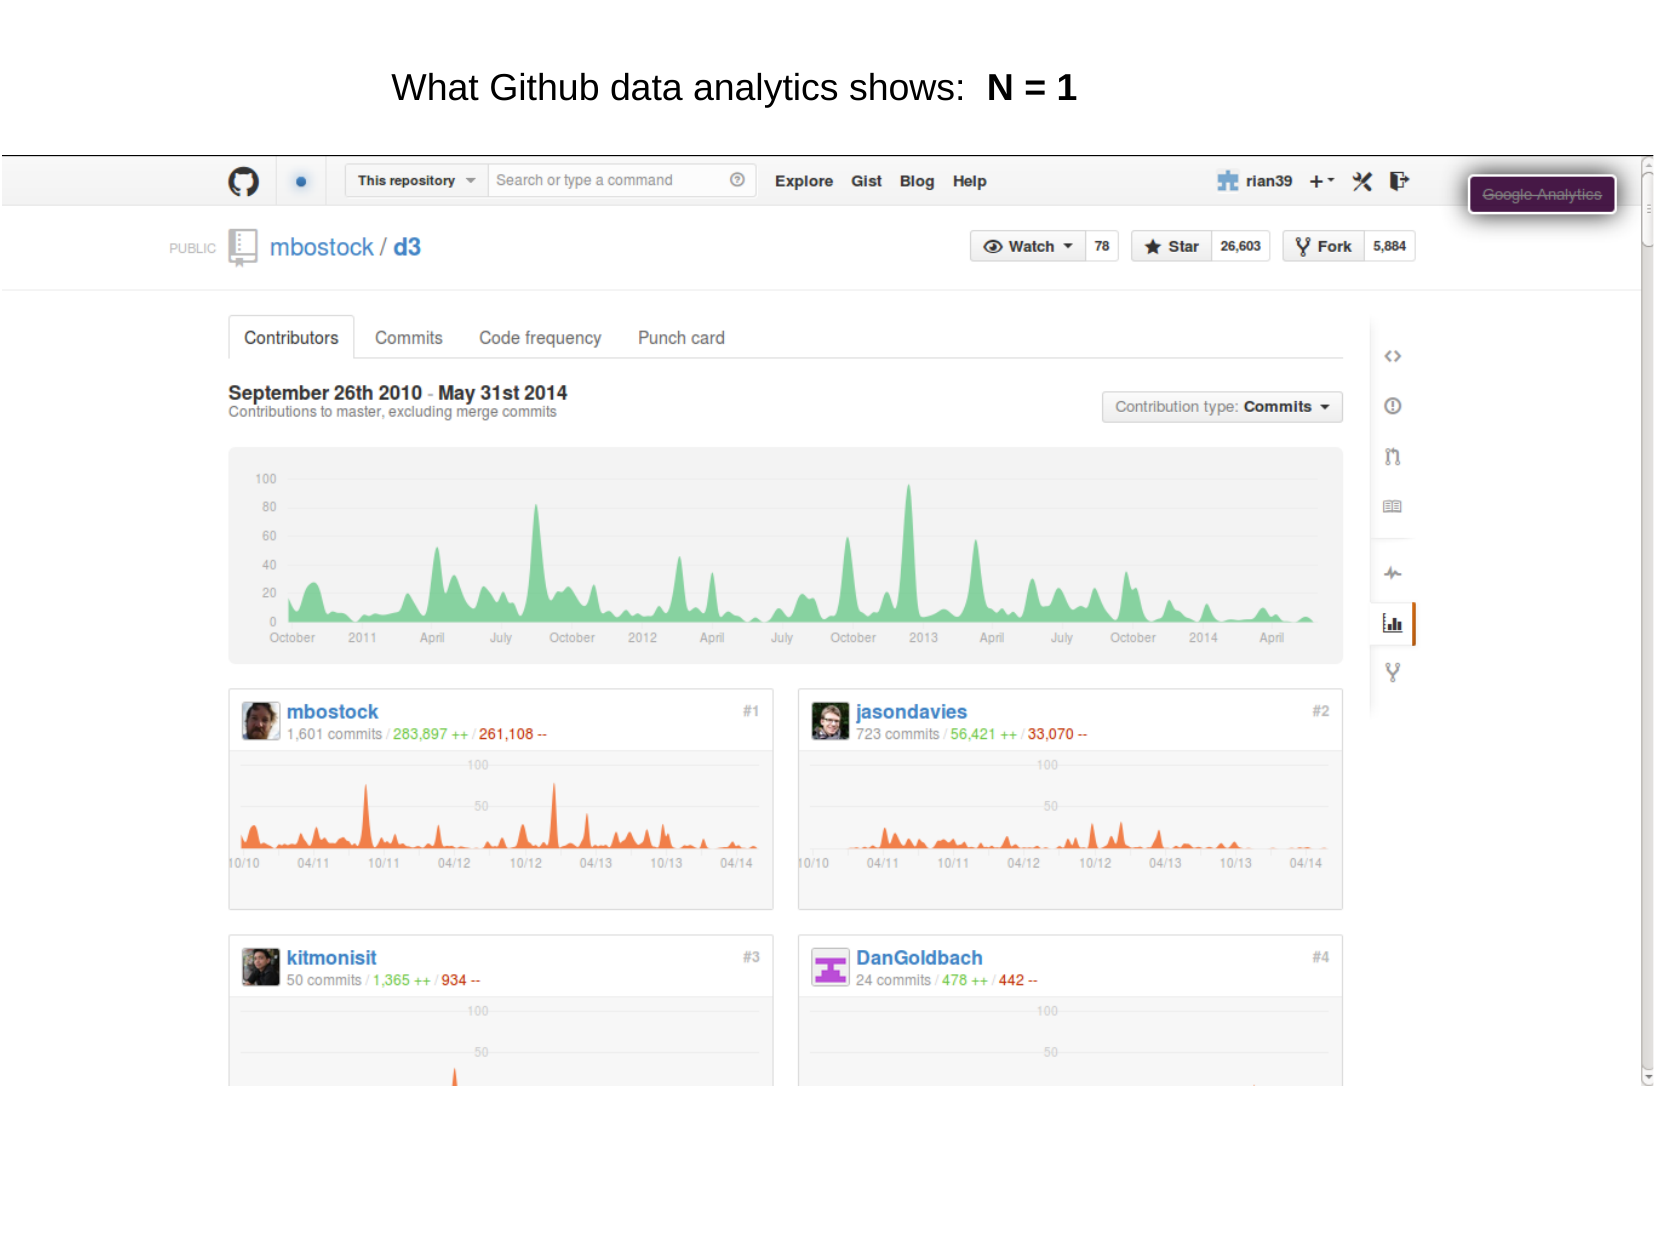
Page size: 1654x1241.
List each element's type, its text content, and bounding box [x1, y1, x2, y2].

text_box What Github data analytics shows: N = 1 [376, 59, 1093, 116]
picture [2, 155, 1654, 1086]
